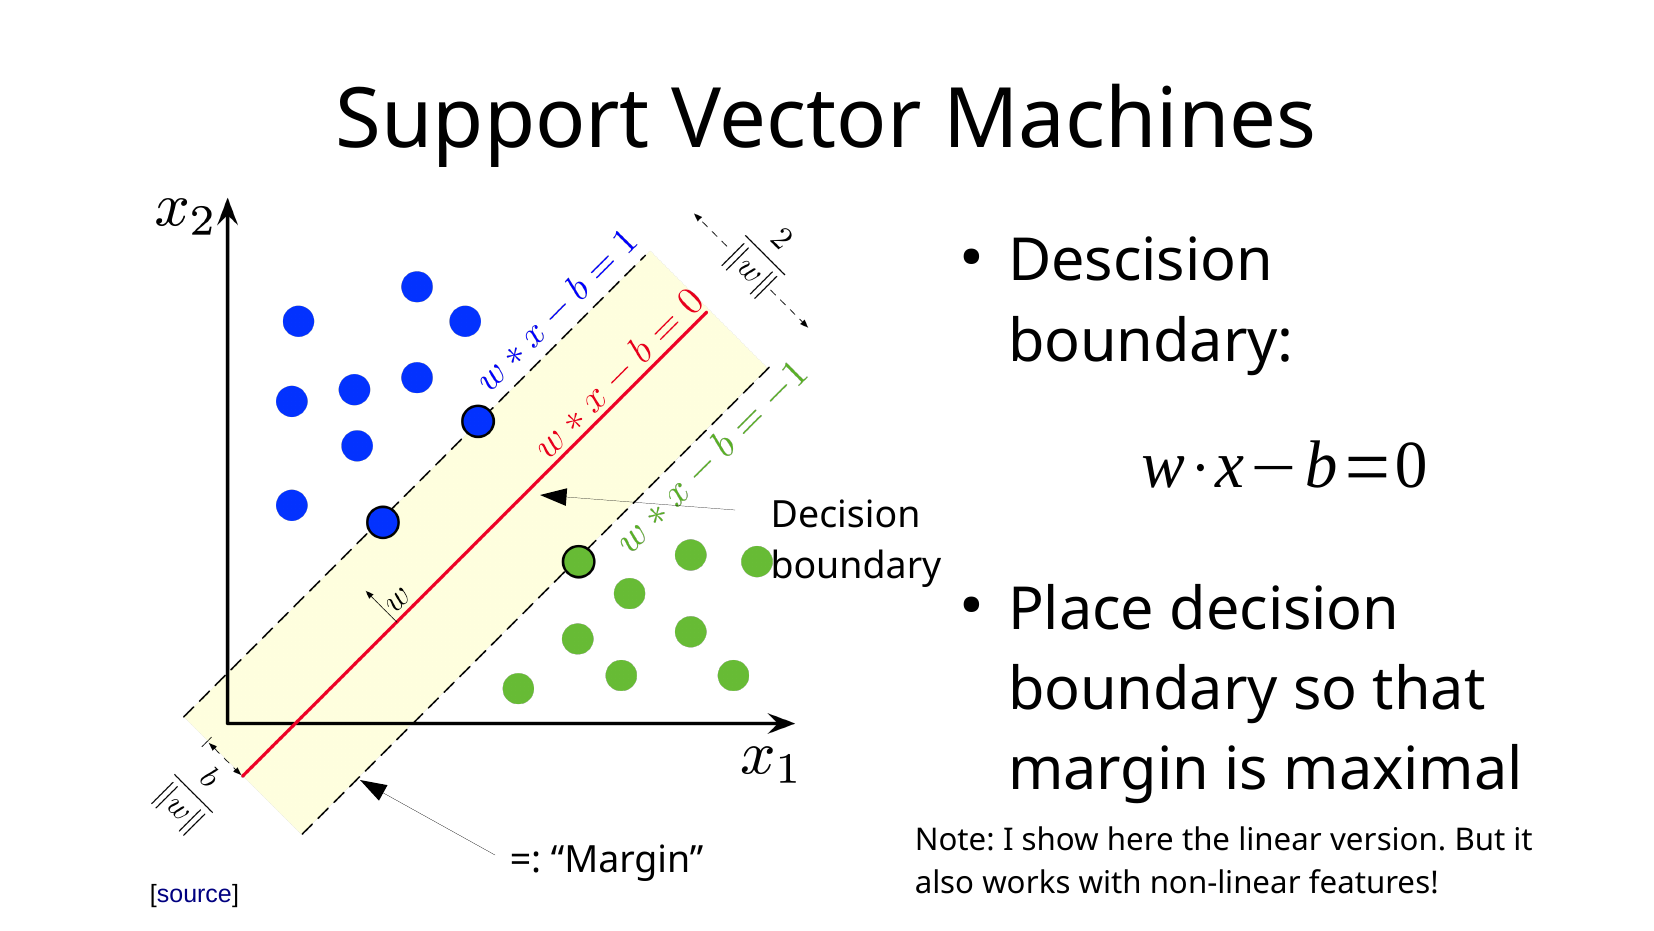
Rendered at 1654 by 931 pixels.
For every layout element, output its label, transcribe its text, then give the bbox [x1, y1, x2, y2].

picture [146, 194, 811, 841]
text_box [source] [135, 872, 346, 916]
text_box =: “Margin” [495, 825, 715, 885]
text_box Note: I show here the linear version. But it also works with non-linear features! [900, 810, 1561, 931]
title Support Vector Machines [82, 37, 1571, 193]
text_box Decision boundary [755, 480, 944, 585]
chart [1125, 428, 1445, 504]
list Descision boundary: Place decision boundary so that margin is maximal [945, 217, 1571, 811]
